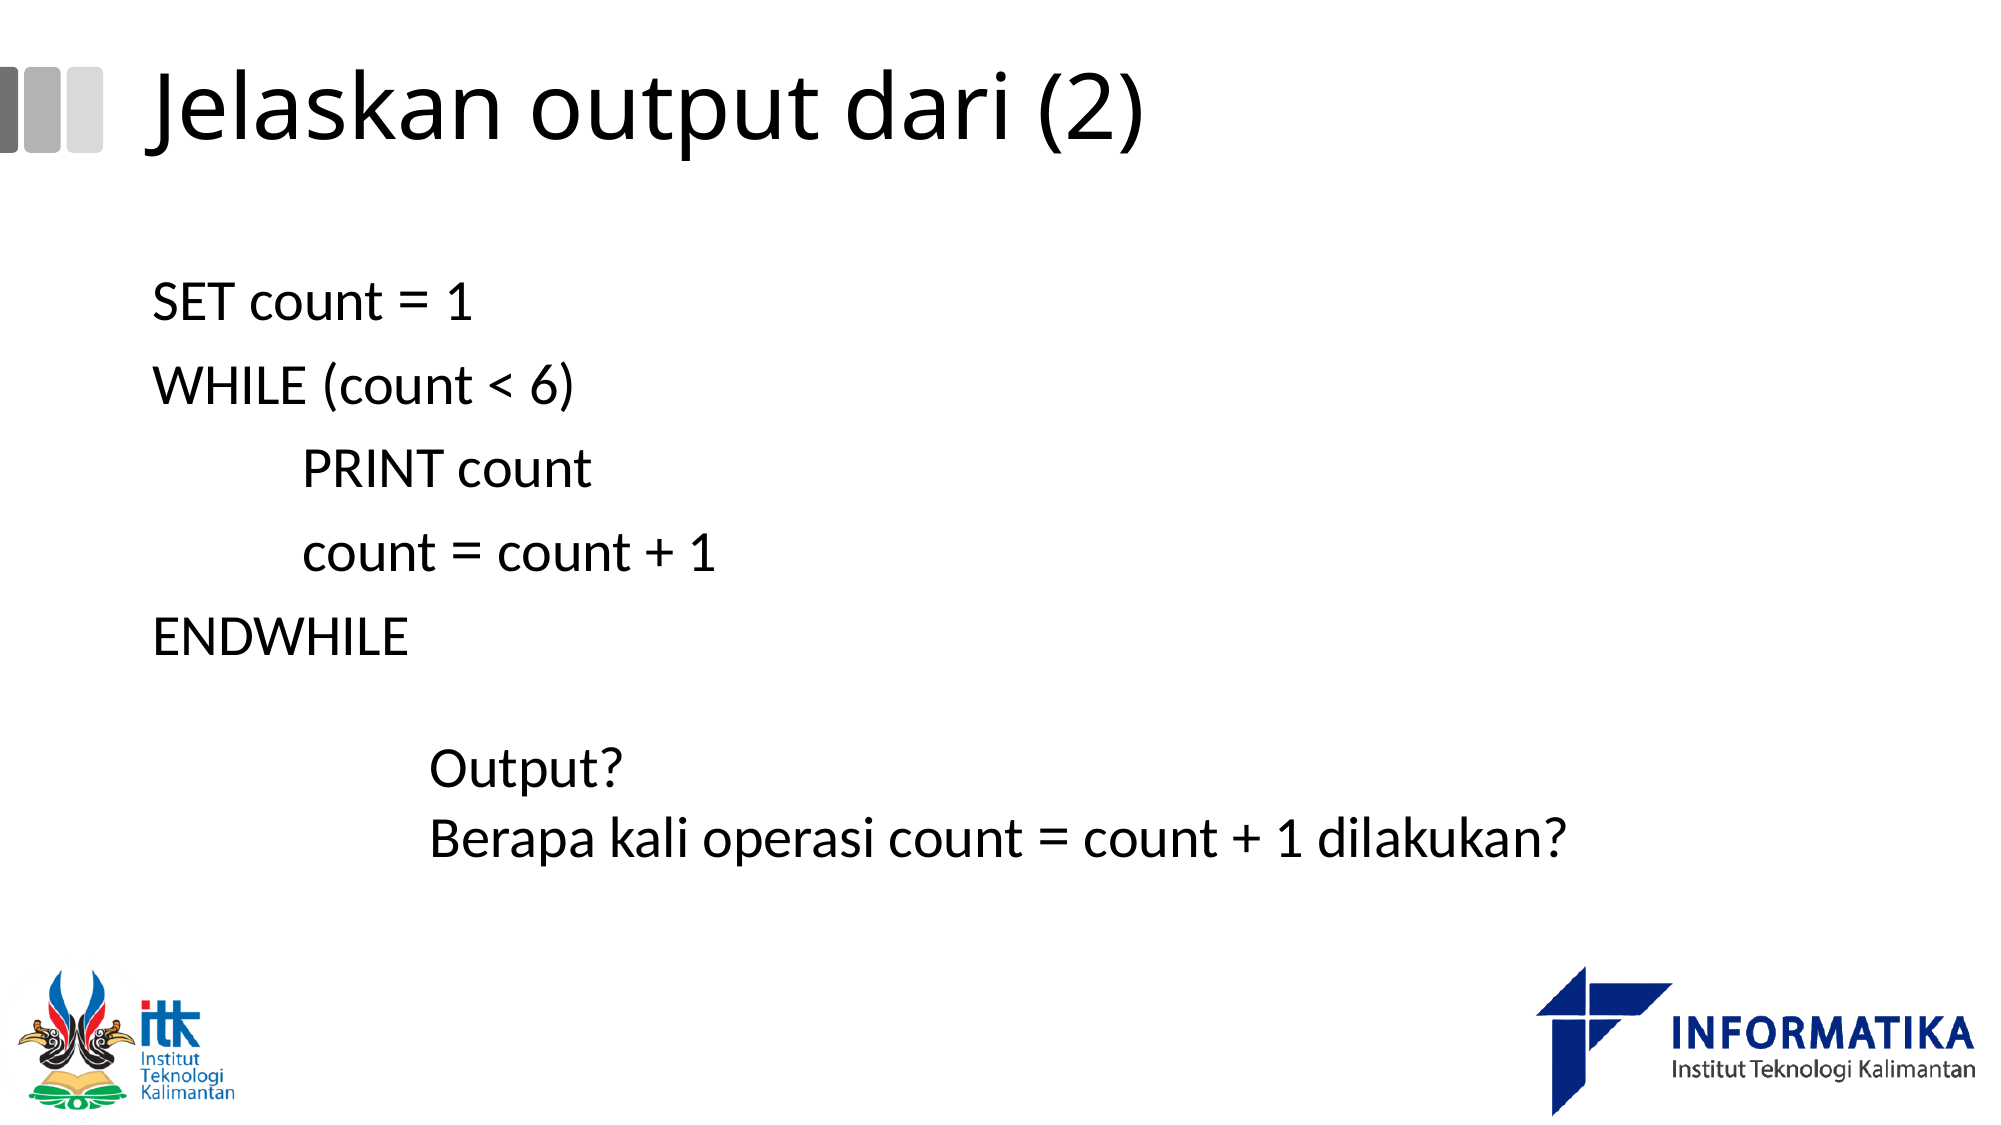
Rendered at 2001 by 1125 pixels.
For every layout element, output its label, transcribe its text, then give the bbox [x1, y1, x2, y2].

text_box Output? Berapa kali operasi count = count + 1 dilakukan? [415, 721, 1585, 877]
picture [0, 935, 253, 1125]
list SET count = 1 WHILE (count < 6) PRINT count count = count + 1 ENDWHILE [137, 262, 1863, 977]
picture [1534, 965, 1976, 1118]
title Jelaskan output dari (2) [137, 1, 1863, 219]
